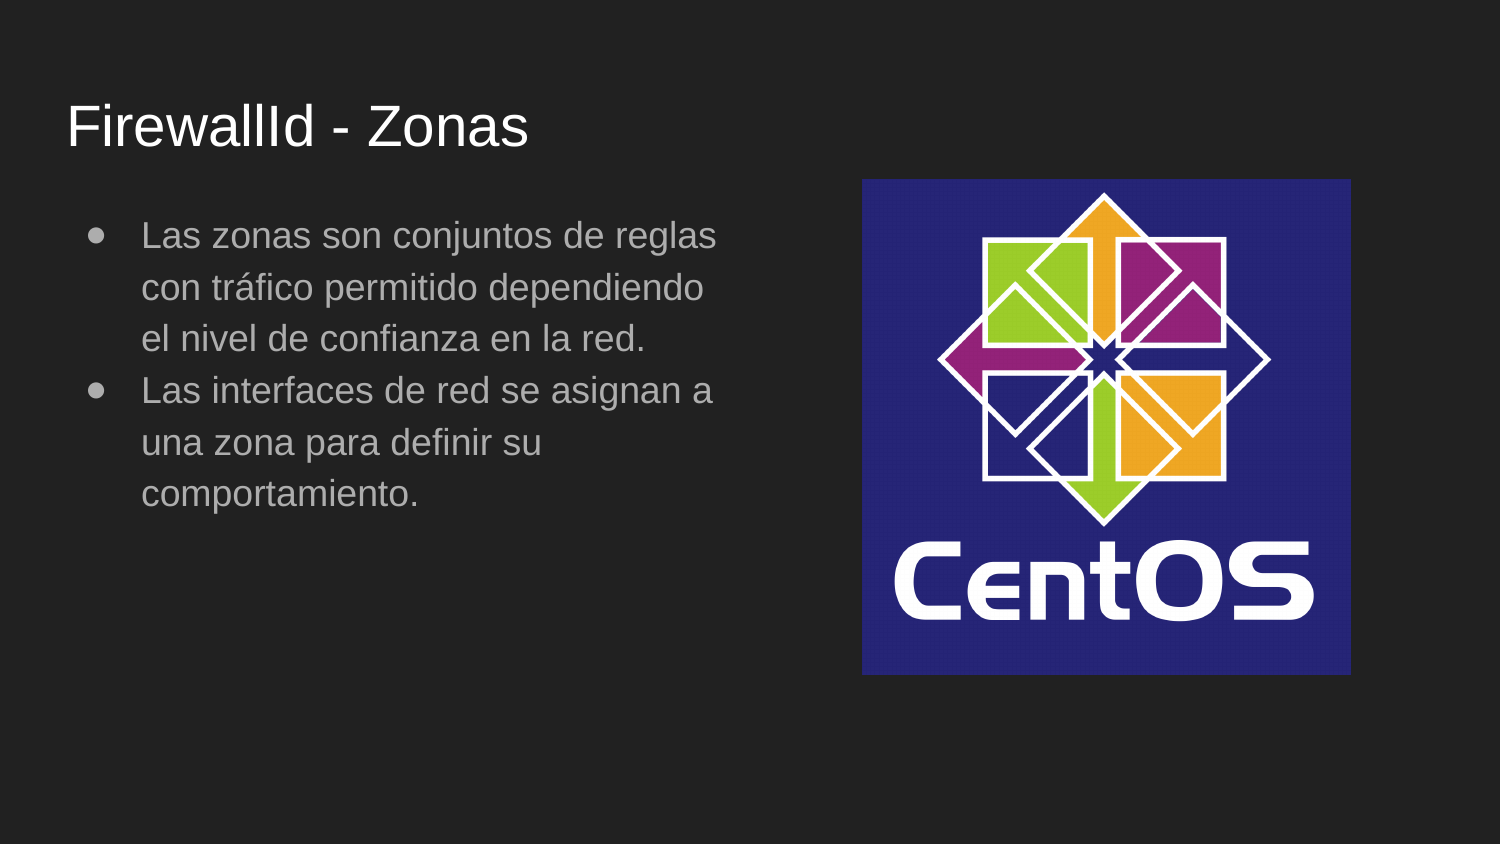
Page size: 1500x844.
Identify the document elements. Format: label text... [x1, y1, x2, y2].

picture [862, 179, 1351, 675]
list Las zonas son conjuntos de reglas con tráfico permitido dependiendo el nivel de confianza en la red. Las interfaces de red se asignan a una zona para definir su comportamiento. [51, 189, 750, 750]
title FirewallId - Zonas [51, 72, 1449, 167]
